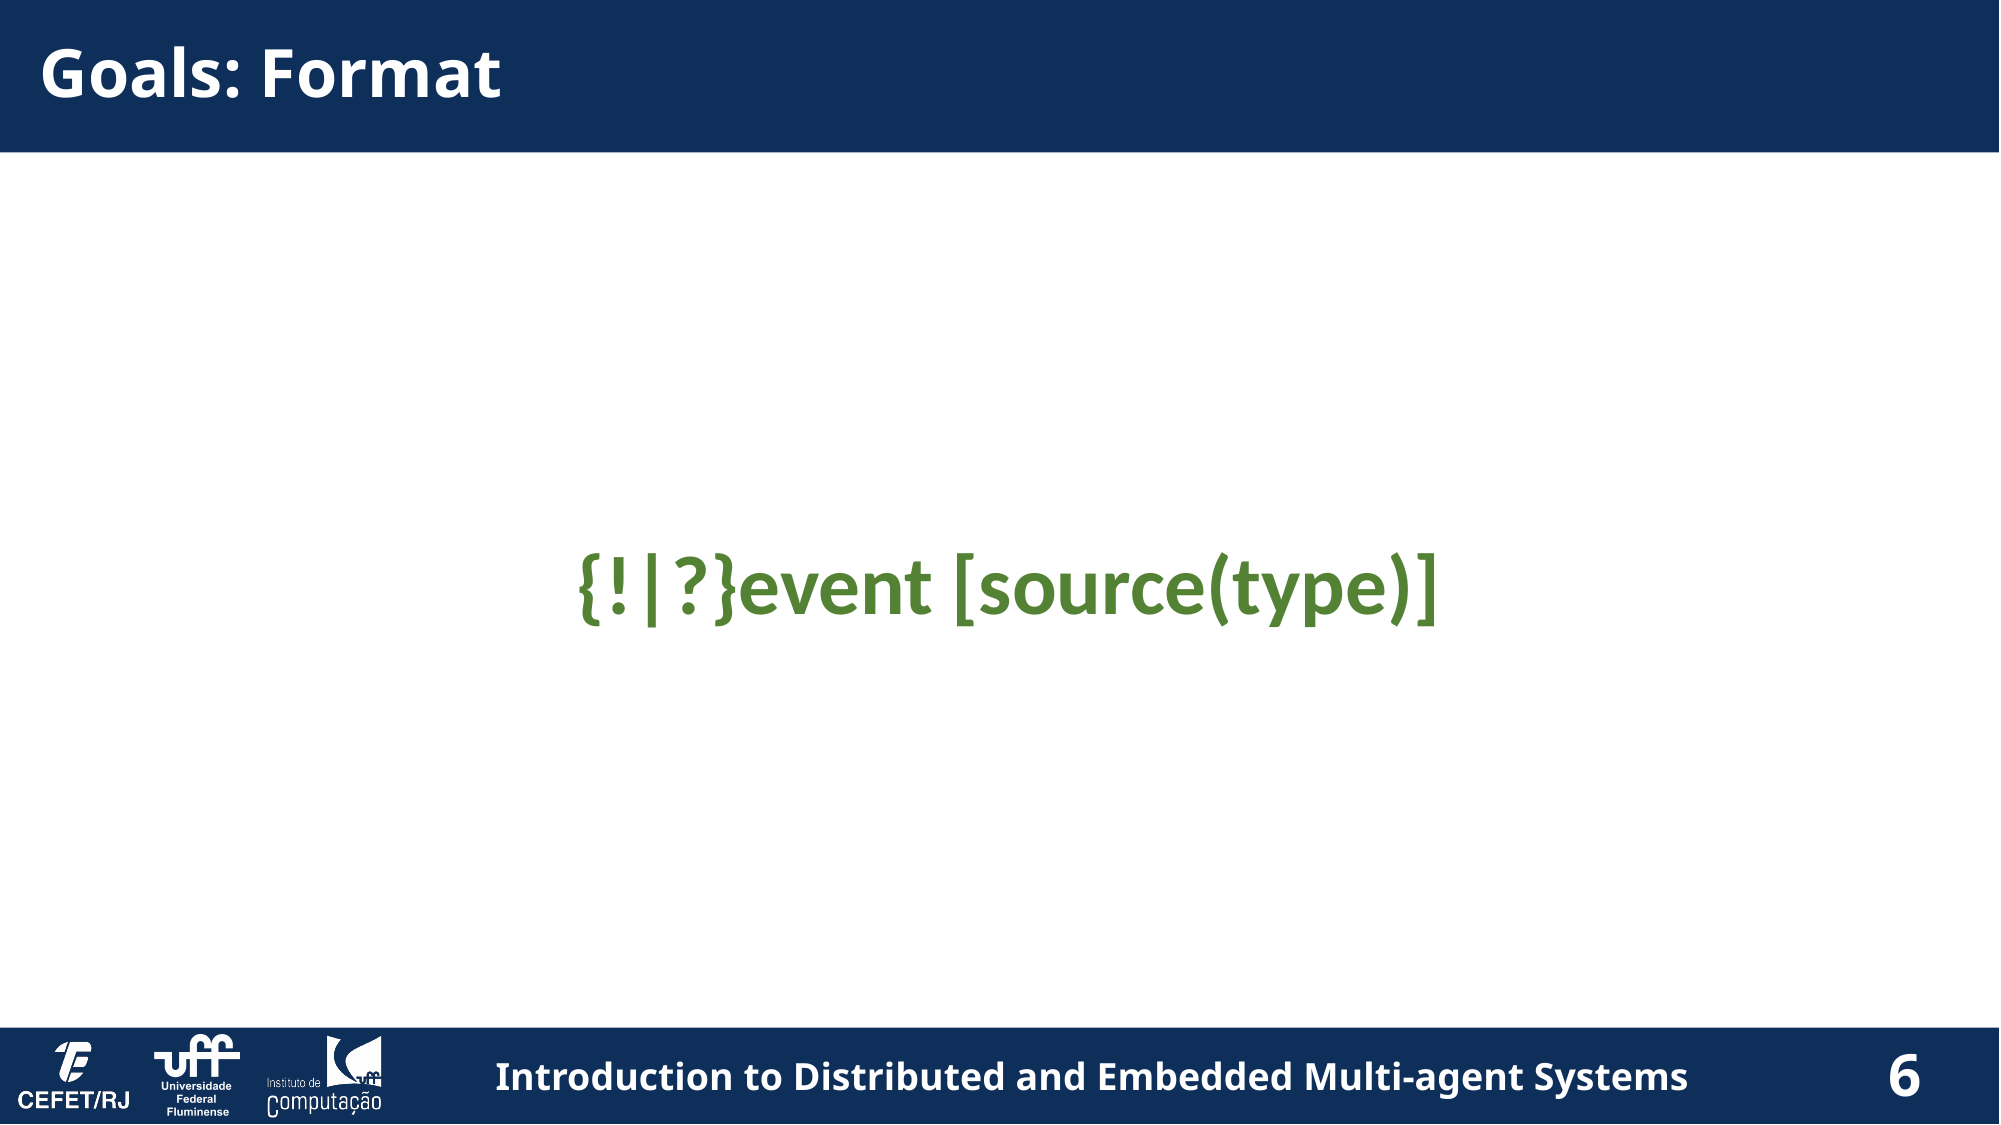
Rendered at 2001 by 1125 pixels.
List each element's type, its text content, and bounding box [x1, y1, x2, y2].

picture [18, 1021, 129, 1125]
picture [153, 1033, 241, 1121]
picture [265, 1033, 383, 1118]
text_box {!|?}event [source(type)] [283, 523, 1754, 639]
text_box Goals: Format [25, 23, 1999, 119]
